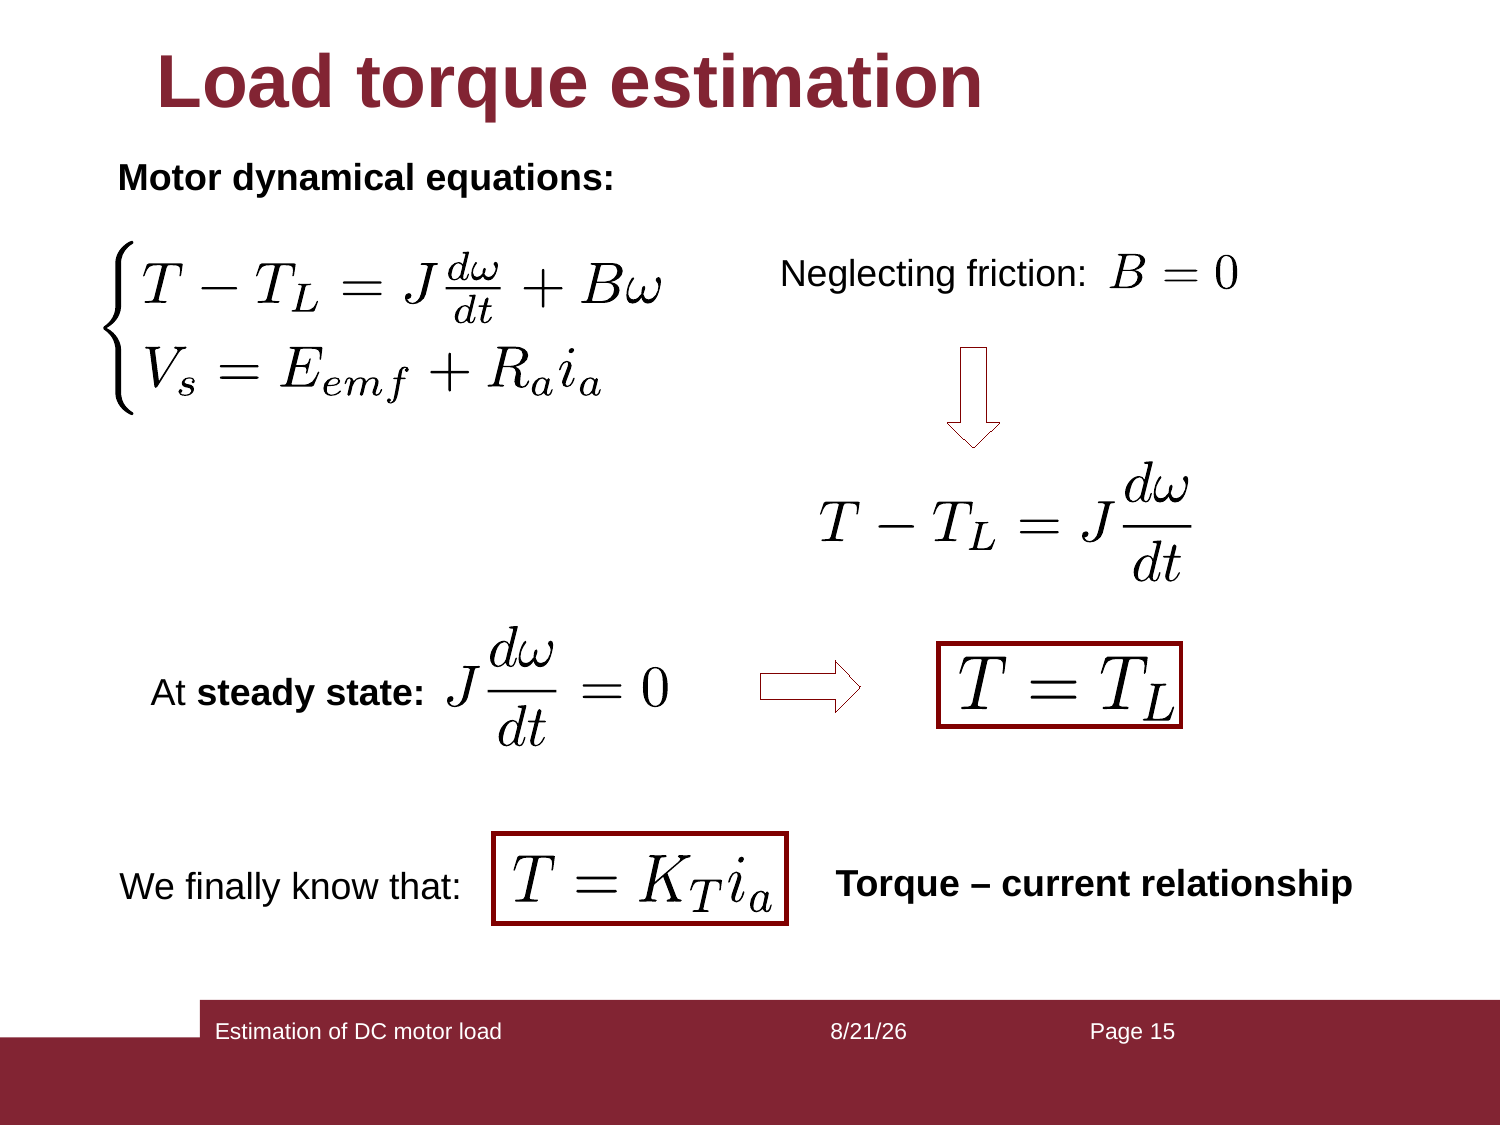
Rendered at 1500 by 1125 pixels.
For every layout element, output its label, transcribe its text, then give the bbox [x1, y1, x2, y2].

title Load torque estimation [141, 24, 1359, 121]
text_box [957, 656, 1178, 721]
text_box [512, 855, 774, 913]
text_box [818, 461, 1192, 582]
text_box Estimation of DC motor load [200, 1008, 676, 1084]
text_box Neglecting friction: [765, 245, 1103, 302]
text_box [1107, 253, 1240, 290]
text_box [442, 625, 670, 747]
text_box [94, 240, 665, 416]
text_box We finally know that: [104, 857, 478, 957]
text_box Torque – current relationship [820, 854, 1369, 912]
text_box Motor dynamical equations: [102, 145, 652, 206]
text_box Page 15 [1074, 1008, 1388, 1084]
text_box At steady state: [135, 663, 442, 721]
